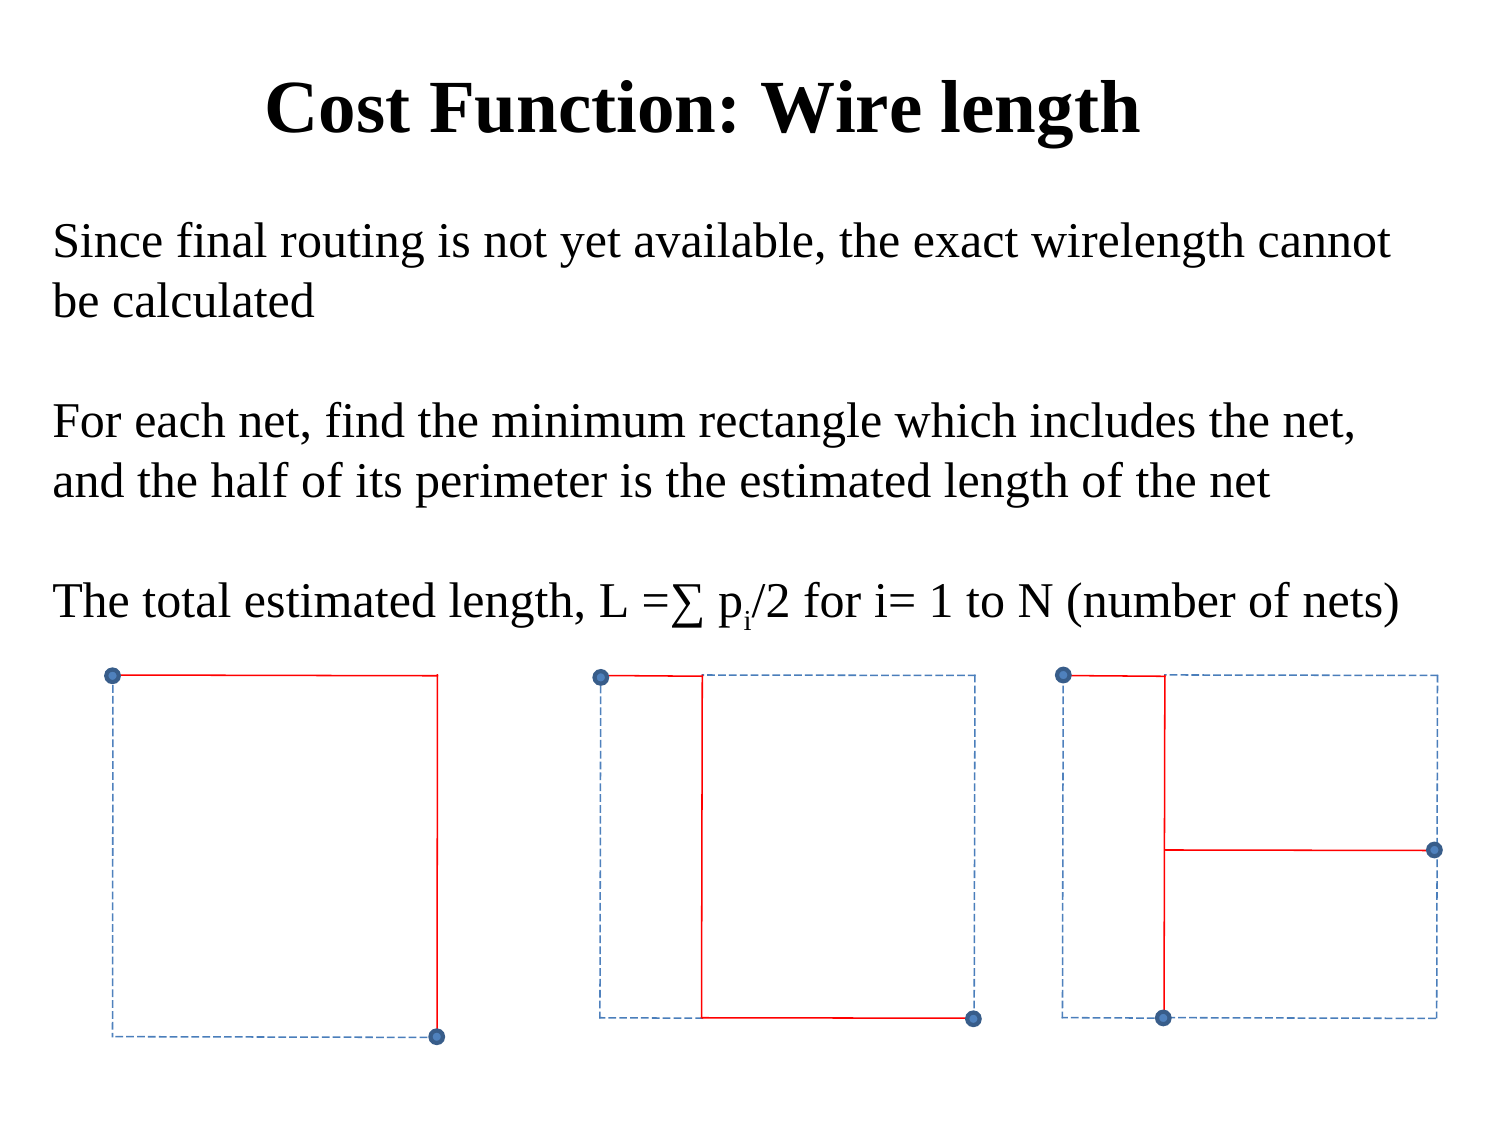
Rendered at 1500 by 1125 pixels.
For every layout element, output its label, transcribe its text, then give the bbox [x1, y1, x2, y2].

text_box Since final routing is not yet available, the exact wirelength cannot be calculated For each net, find the minimum rectangle which includes the net, and the half of its perimeter is the estimated length of the net The total estimated length, L =∑ pi/2 for i= 1 to N (number of nets) [37, 199, 1426, 644]
text_box [967, 1012, 980, 1026]
text_box [594, 671, 608, 684]
text_box [1057, 668, 1070, 682]
text_box [1157, 1011, 1170, 1025]
text_box [430, 1030, 444, 1044]
text_box [1428, 843, 1441, 857]
text_box Cost Function: Wire length [249, 49, 1276, 156]
text_box [106, 669, 119, 683]
